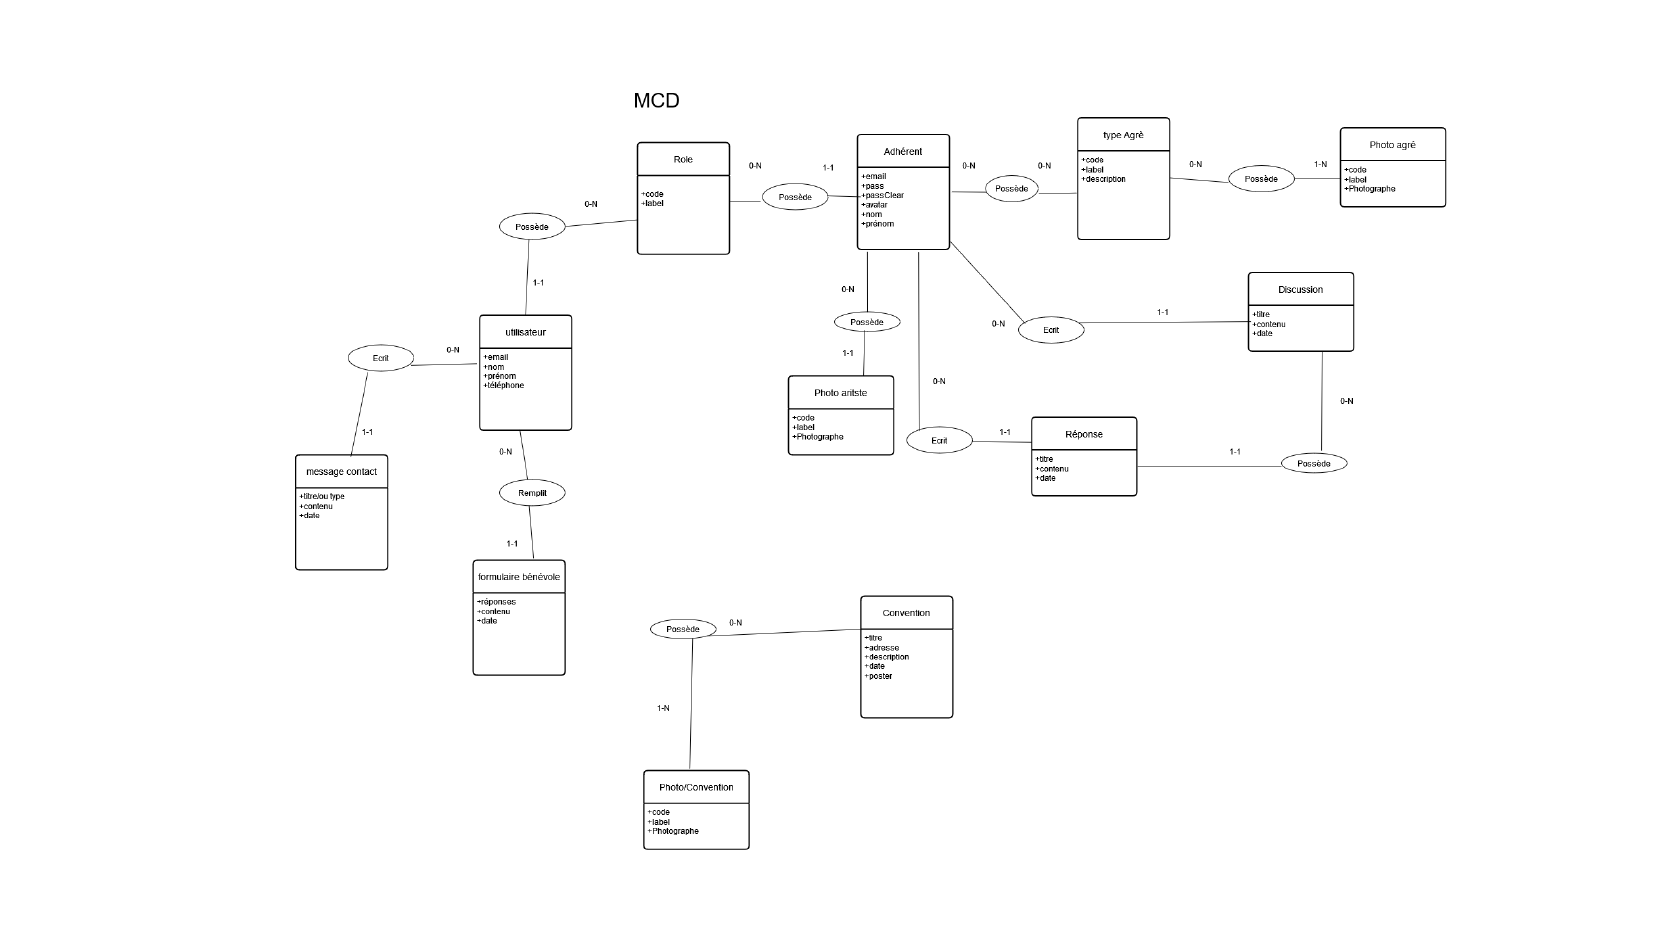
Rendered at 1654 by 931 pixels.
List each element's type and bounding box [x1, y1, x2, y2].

picture [295, 88, 1447, 850]
